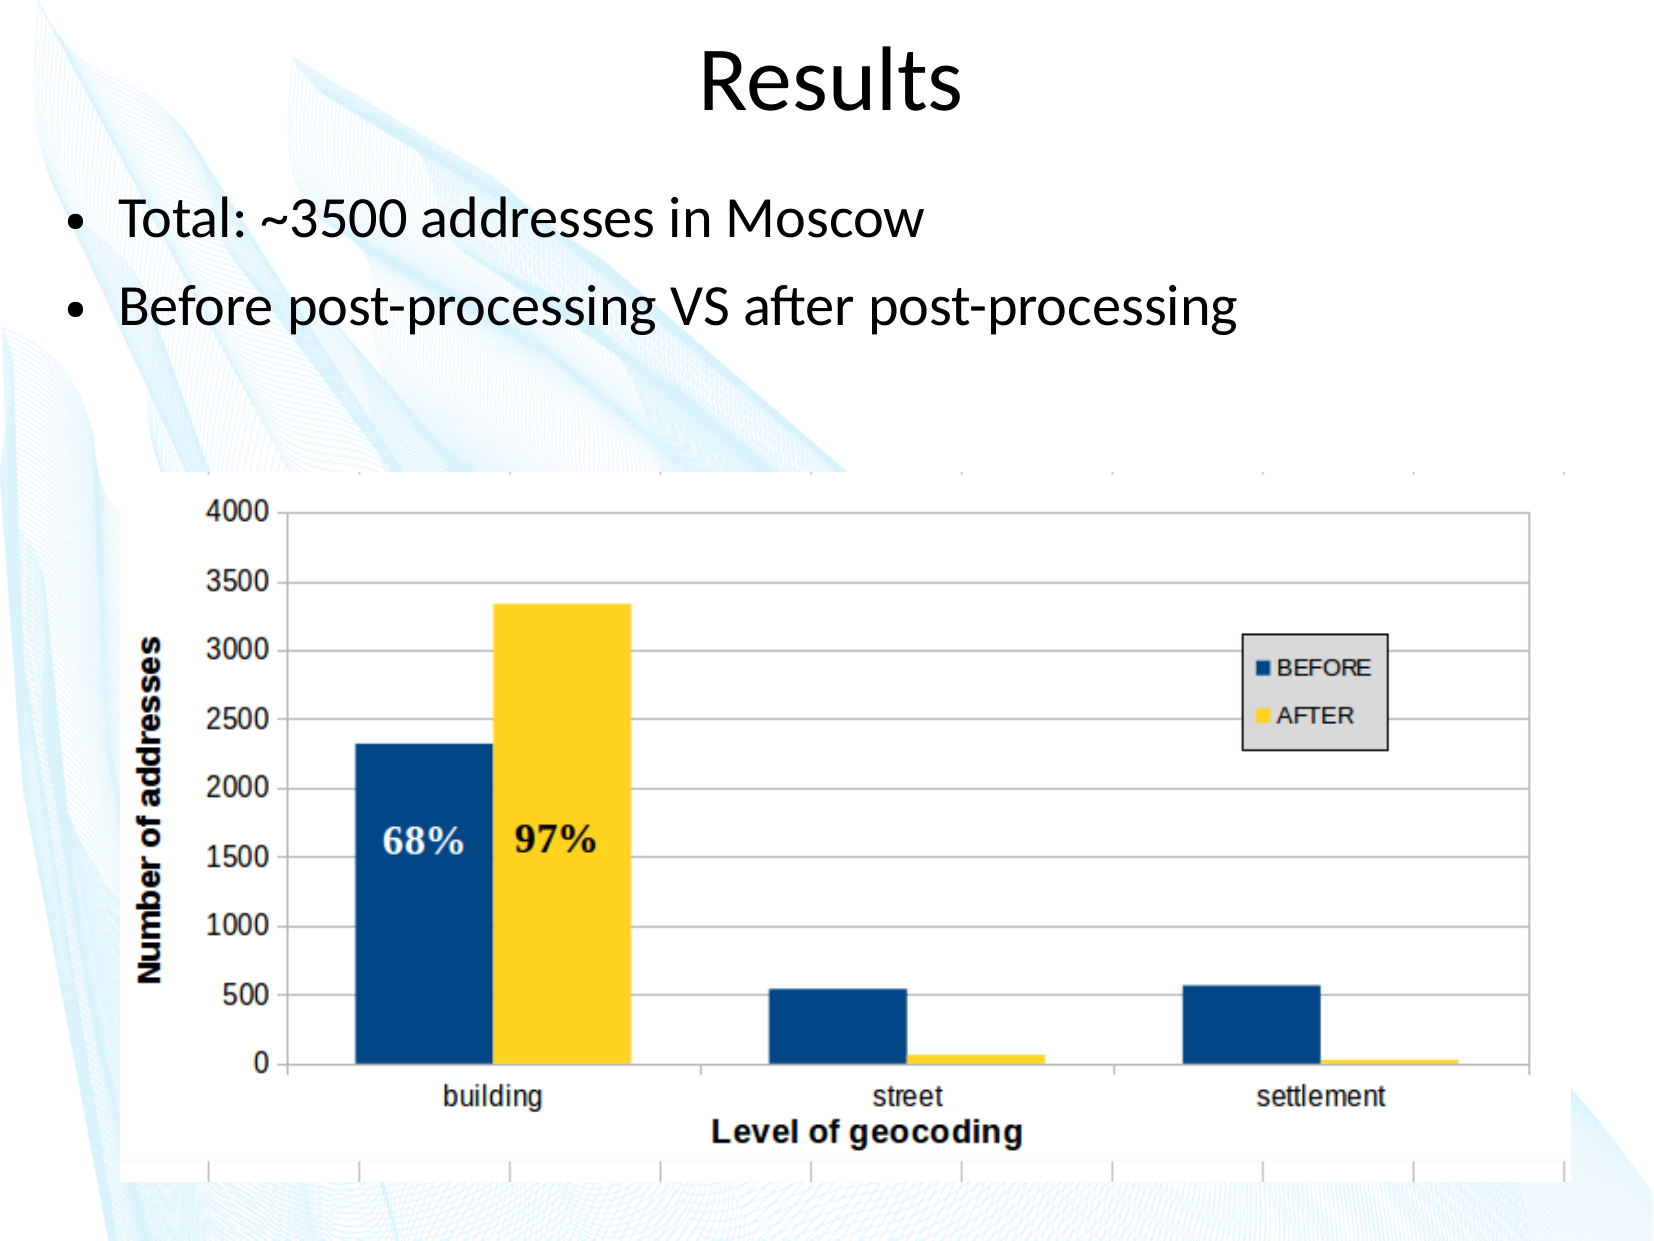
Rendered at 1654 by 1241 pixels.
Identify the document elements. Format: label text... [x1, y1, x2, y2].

picture [0, 0, 1654, 1241]
title Results [0, 0, 1648, 192]
list Total: ~3500 addresses in Moscow Before post-processing VS after post-processing [47, 106, 1347, 733]
